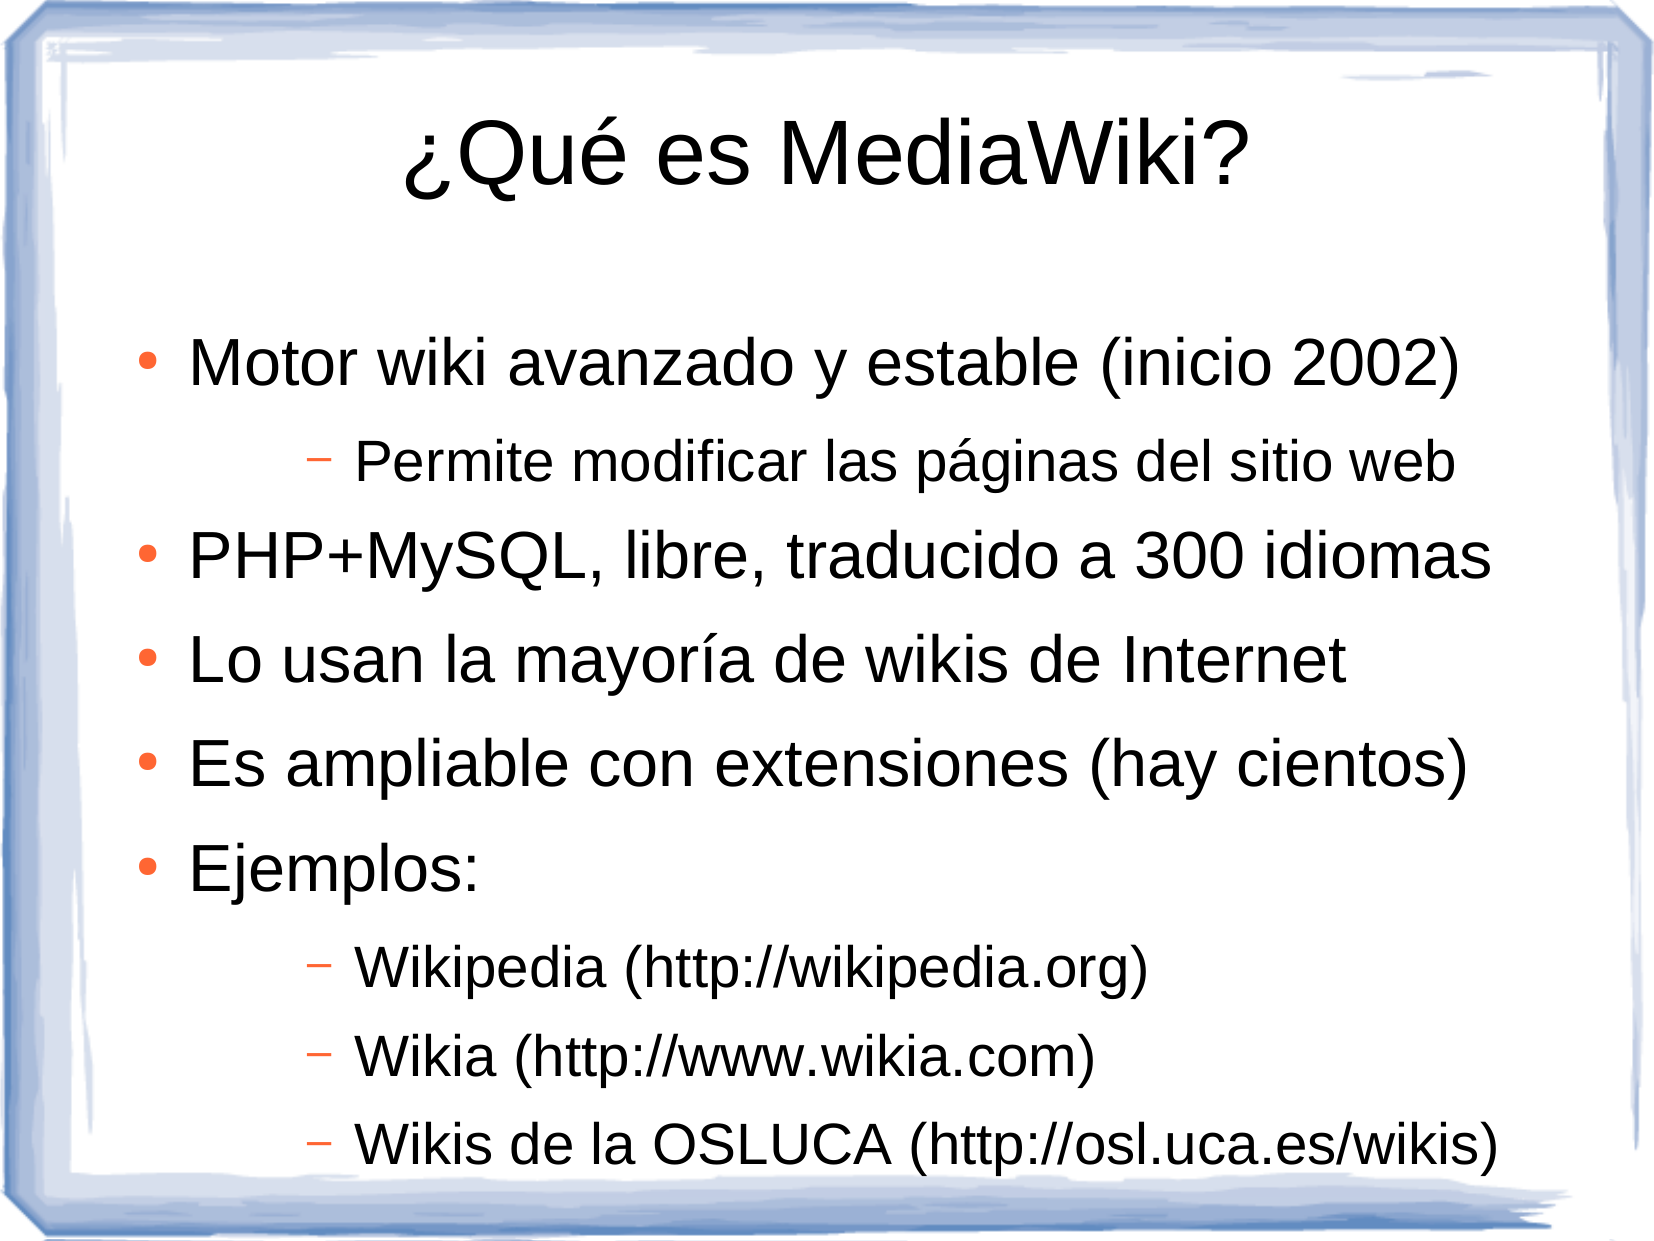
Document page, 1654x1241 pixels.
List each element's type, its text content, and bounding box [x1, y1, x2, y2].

title ¿Qué es MediaWiki? [82, 49, 1571, 257]
list Motor wiki avanzado y estable (inicio 2002) Permite modificar las páginas del sitio web PHP+MySQL, libre, traducido a 300 idiomas Lo usan la mayoría de wikis de Internet Es ampliable con extensiones (hay cientos) Ejemplos: Wikipedia (http://wikipedia.org) Wikia (http://www.wikia.com) Wikis de la OSLUCA (http://osl.uca.es/wikis) [118, 324, 1571, 1178]
picture [0, 0, 1654, 1241]
